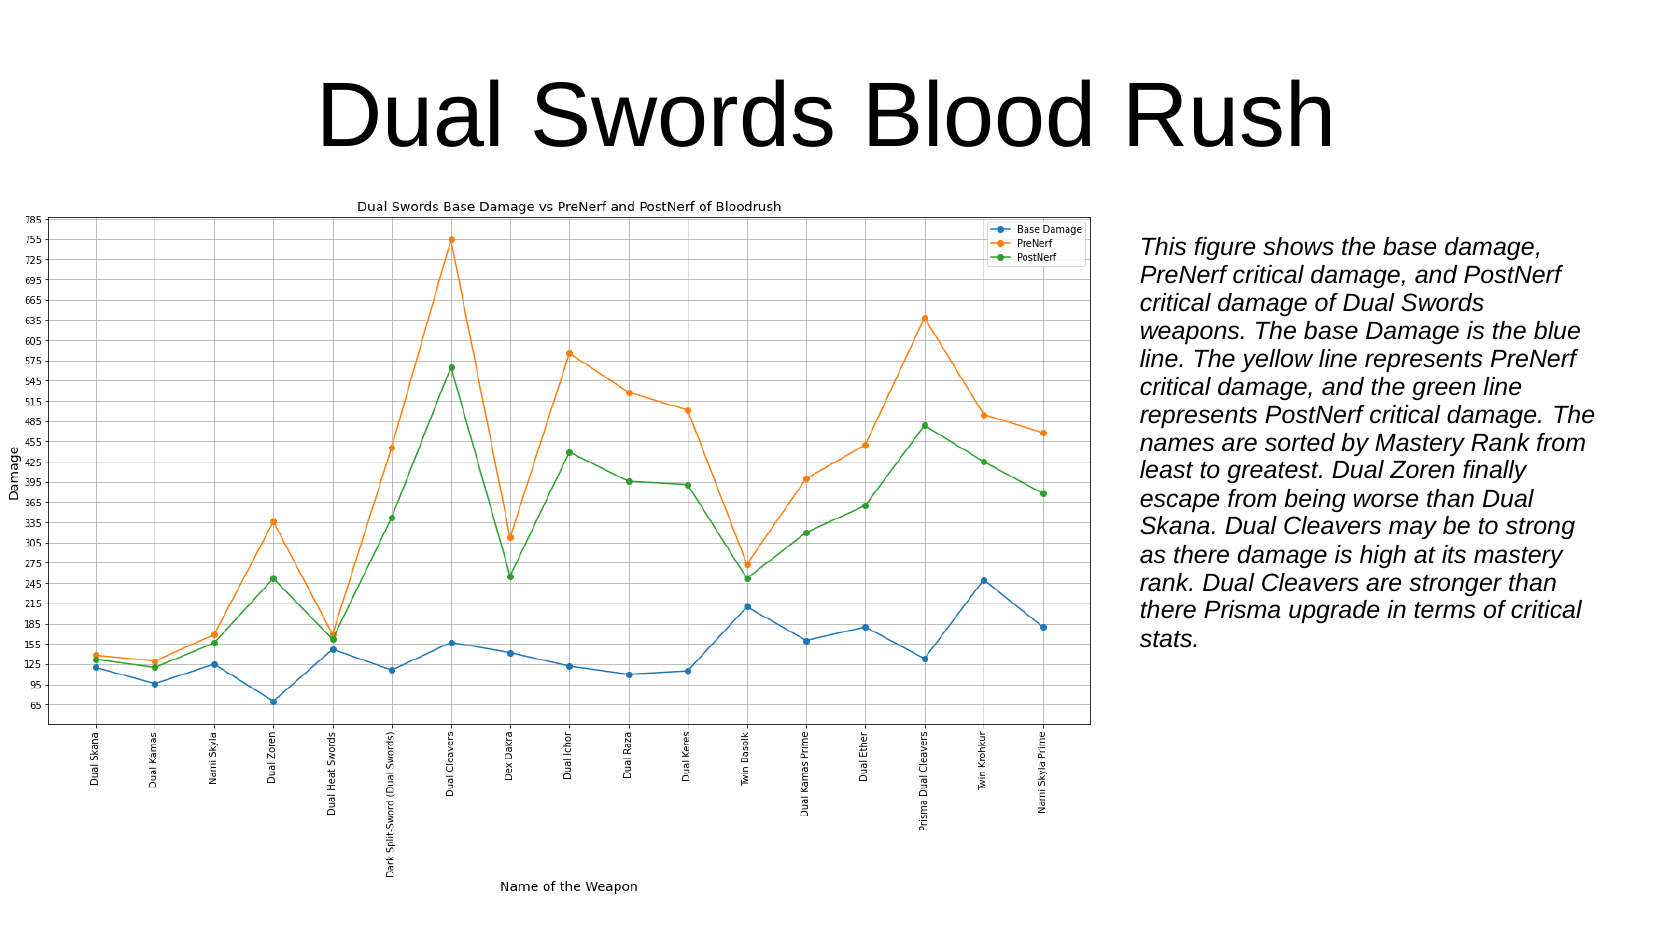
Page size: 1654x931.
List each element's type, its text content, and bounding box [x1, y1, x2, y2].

text_box This figure shows the base damage, PreNerf critical damage, and PostNerf critical damage of Dual Swords weapons. The base Damage is the blue line. The yellow line represents PreNerf critical damage, and the green line represents PostNerf critical damage. The names are sorted by Mastery Rank from least to greatest. Dual Zoren finally escape from being worse than Dual Skana. Dual Cleavers may be to strong as there damage is high at its mastery rank. Dual Cleavers are stronger than there Prisma upgrade in terms of critical stats. [1125, 225, 1613, 660]
picture [0, 194, 1096, 901]
title Dual Swords Blood Rush [82, 37, 1571, 193]
